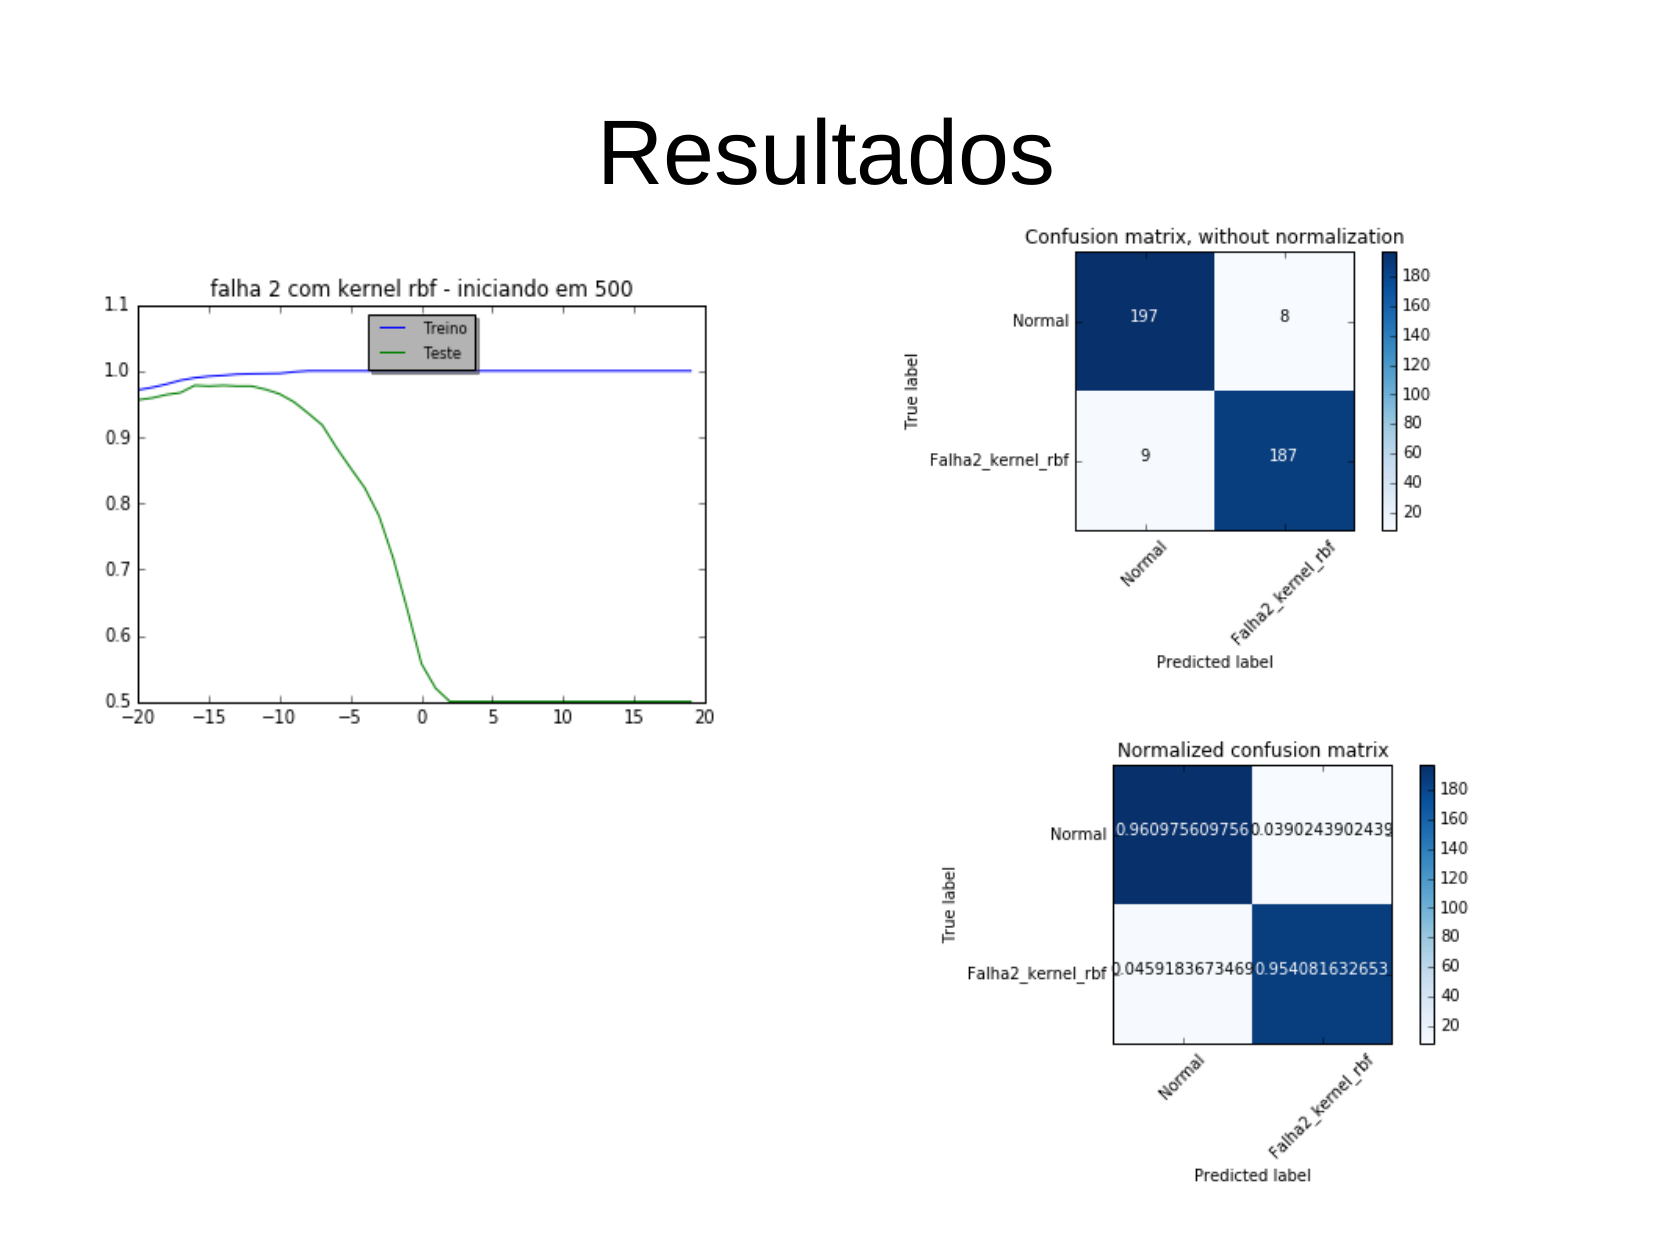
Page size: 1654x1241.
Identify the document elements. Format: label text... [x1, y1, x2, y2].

picture [897, 200, 1490, 690]
title Resultados [82, 49, 1571, 257]
picture [94, 256, 768, 756]
picture [933, 704, 1520, 1205]
